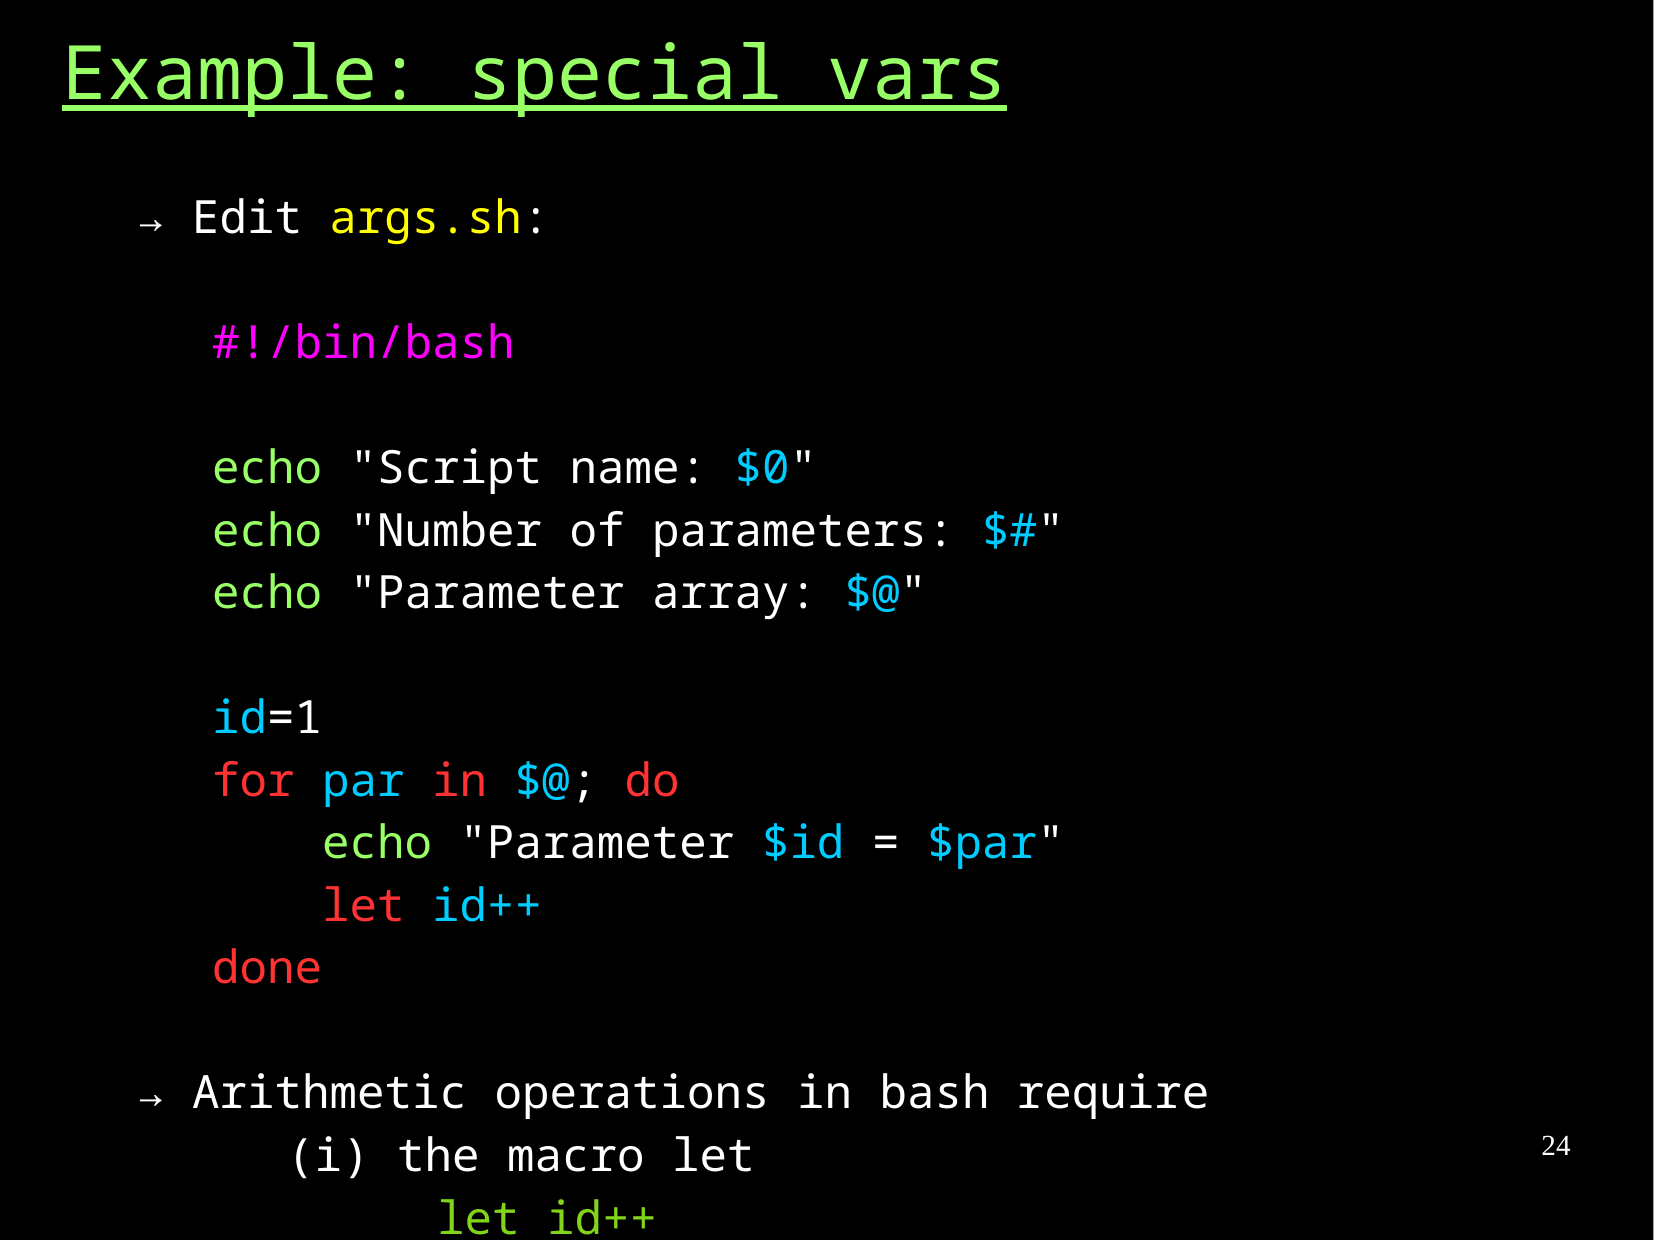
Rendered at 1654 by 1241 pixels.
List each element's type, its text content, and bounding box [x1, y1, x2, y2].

text_box Example: special vars → Edit args.sh: #!/bin/bash echo "Script name: $0" echo "Number of parameters: $#" echo "Parameter array: $@" id=1 for par in $@; do echo "Parameter $id = $par" let id++ done → Arithmetic operations in bash require (i) the macro let let id++ let id=id+1 (ii) or the double parenthesis: (( id++ )) id=$((id+1)) (( id=id+1 )) [47, 12, 1607, 1155]
